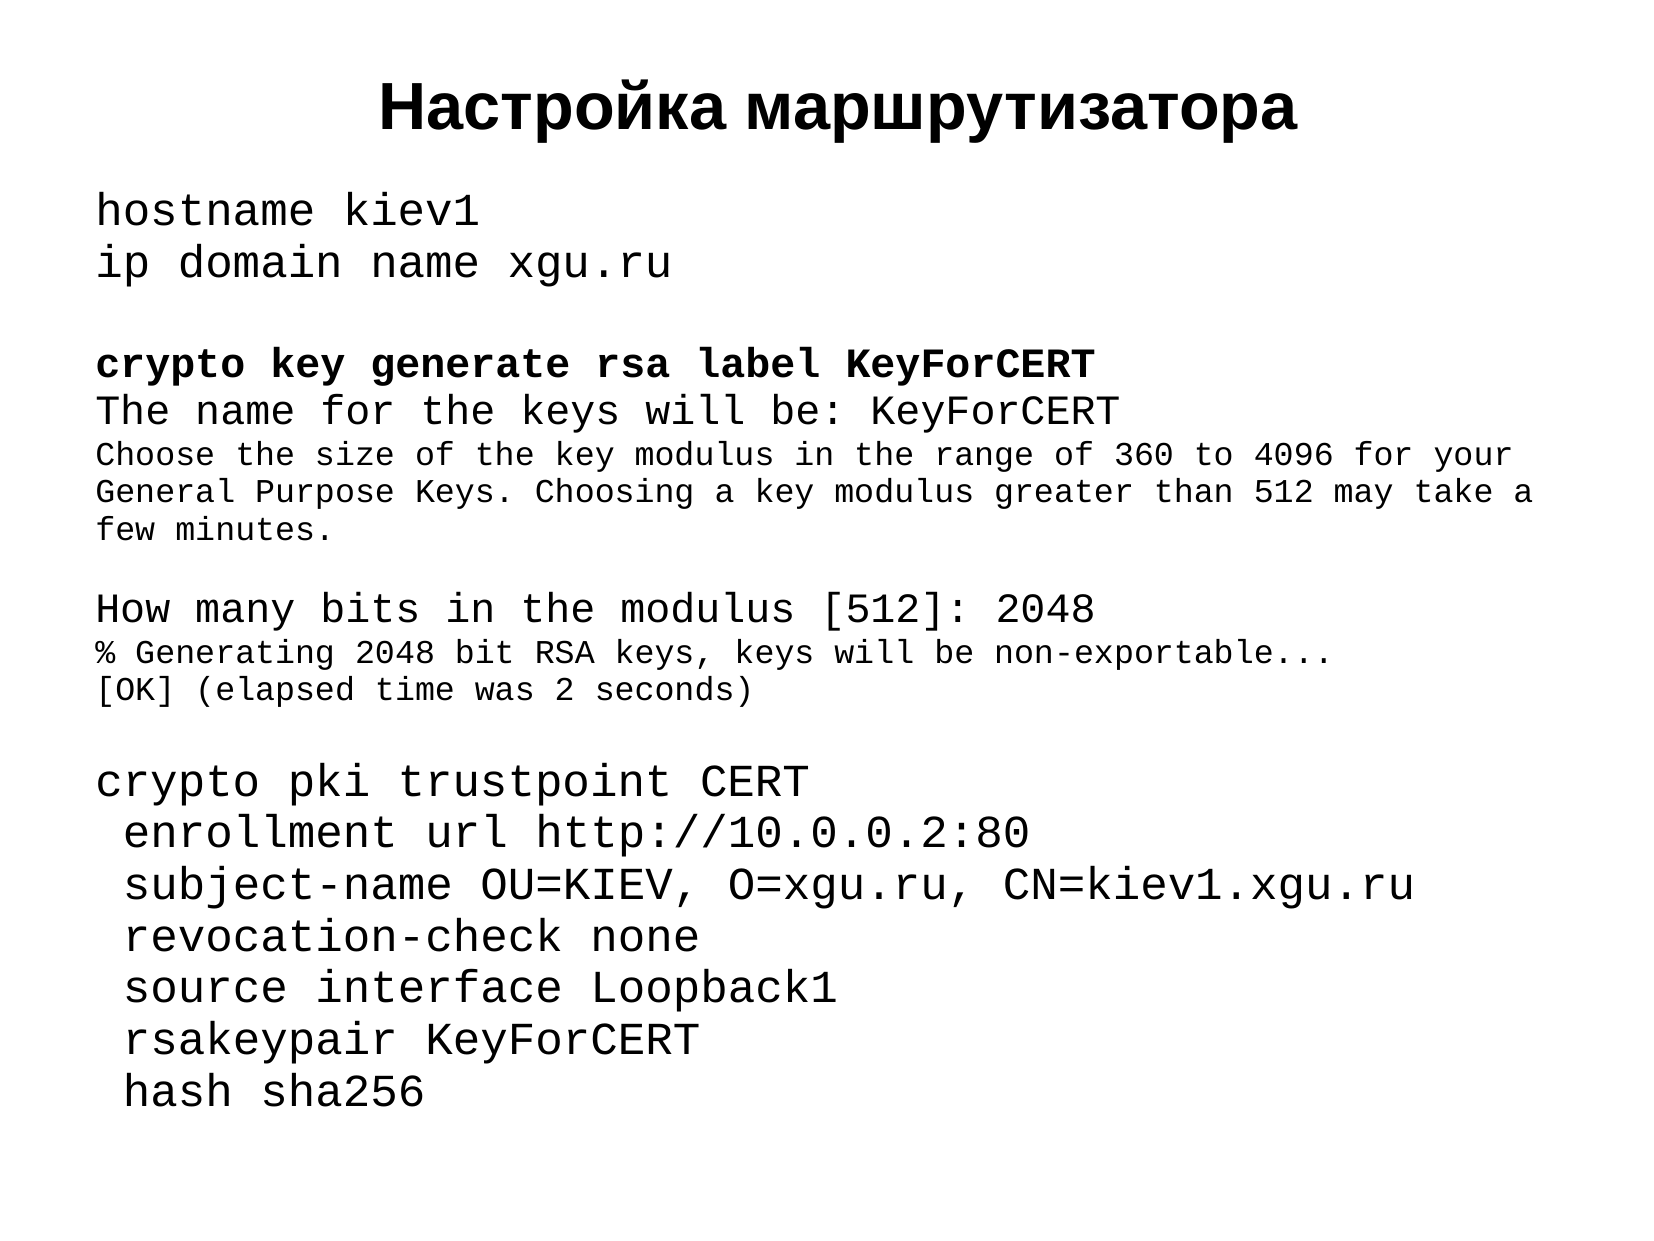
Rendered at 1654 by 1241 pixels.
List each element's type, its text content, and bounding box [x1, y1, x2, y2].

list hostname kiev1 ip domain name xgu.ru crypto key generate rsa label KeyForCERT The name for the keys will be: KeyForCERT Choose the size of the key modulus in the range of 360 to 4096 for your General Purpose Keys. Choosing a key modulus greater than 512 may take a few minutes. How many bits in the modulus [512]: 2048 % Generating 2048 bit RSA keys, keys will be non-exportable... [OK] (elapsed time was 2 seconds) crypto pki trustpoint CERT enrollment url http://10.0.0.2:80 subject-name OU=KIEV, O=xgu.ru, CN=kiev1.xgu.ru revocation-check none source interface Loopback1 rsakeypair KeyForCERT hash sha256 [95, 187, 1538, 1208]
text_box Настройка маршрутизатора [64, 37, 1613, 151]
